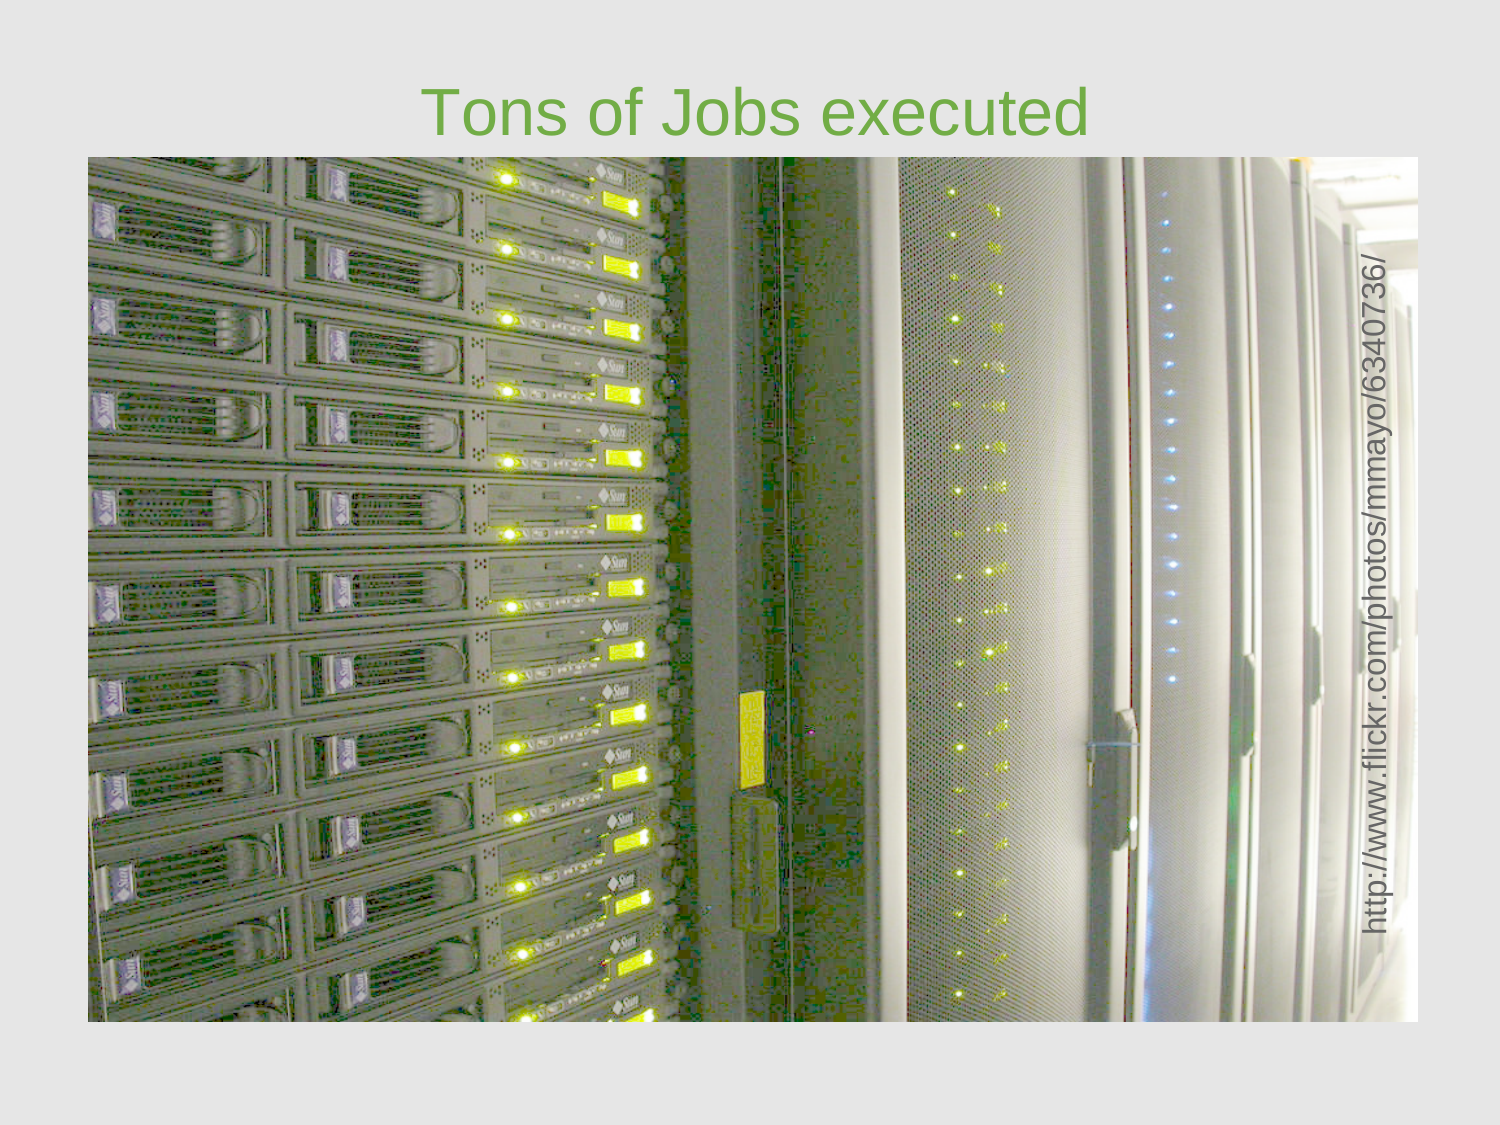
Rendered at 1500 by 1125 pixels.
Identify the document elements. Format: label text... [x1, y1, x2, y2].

picture [88, 157, 1418, 1022]
text_box http://www.flickr.com/photos/mmayo/6340736/ [1343, 210, 1401, 979]
title Tons of Jobs executed [87, 57, 1426, 168]
